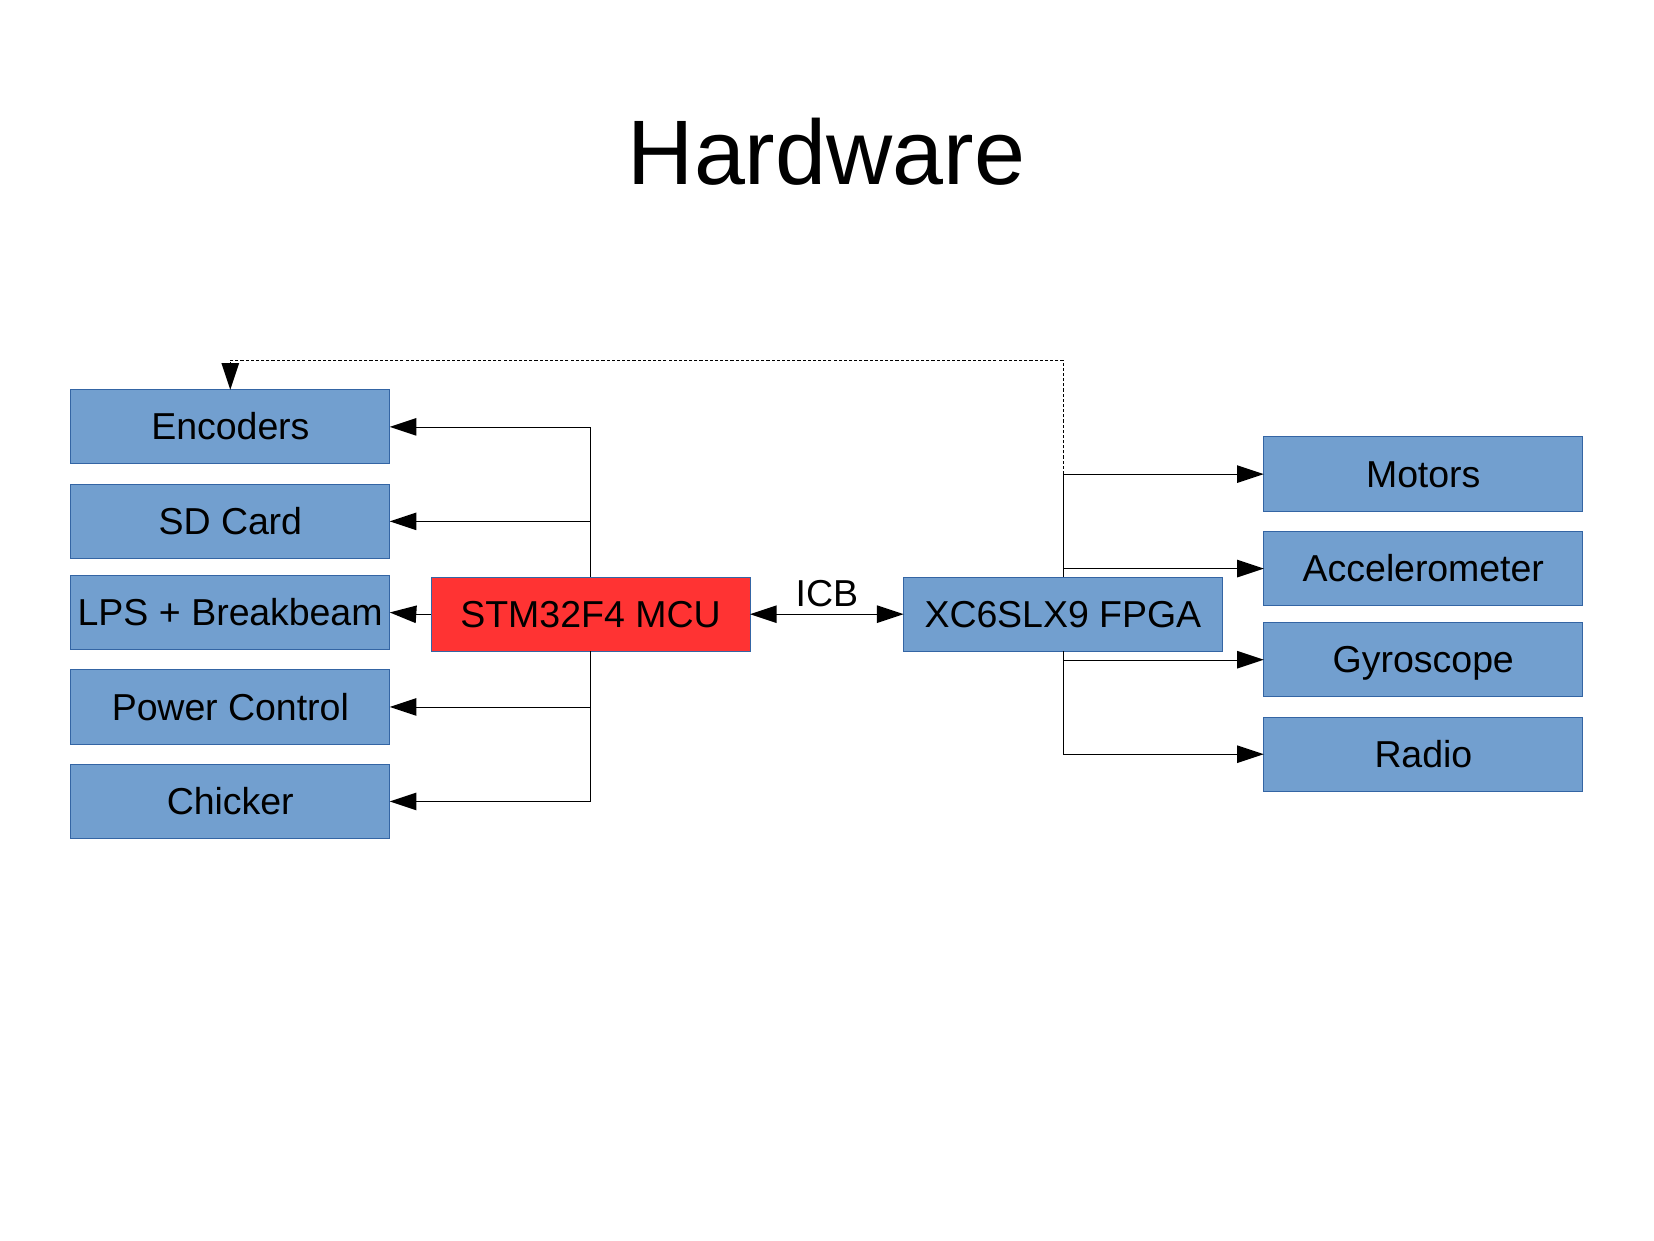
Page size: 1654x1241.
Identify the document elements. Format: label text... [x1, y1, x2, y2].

text_box Accelerometer [1263, 531, 1583, 606]
text_box LPS + Breakbeam [70, 575, 390, 650]
text_box STM32F4 MCU [431, 577, 751, 652]
text_box Power Control [70, 669, 390, 745]
text_box Encoders [70, 389, 390, 464]
text_box XC6SLX9 FPGA [903, 577, 1223, 652]
text_box Gyroscope [1263, 622, 1583, 697]
title Hardware [82, 49, 1571, 257]
text_box Radio [1263, 717, 1583, 792]
text_box Chicker [70, 764, 390, 839]
text_box SD Card [70, 484, 390, 559]
text_box Motors [1263, 436, 1583, 512]
